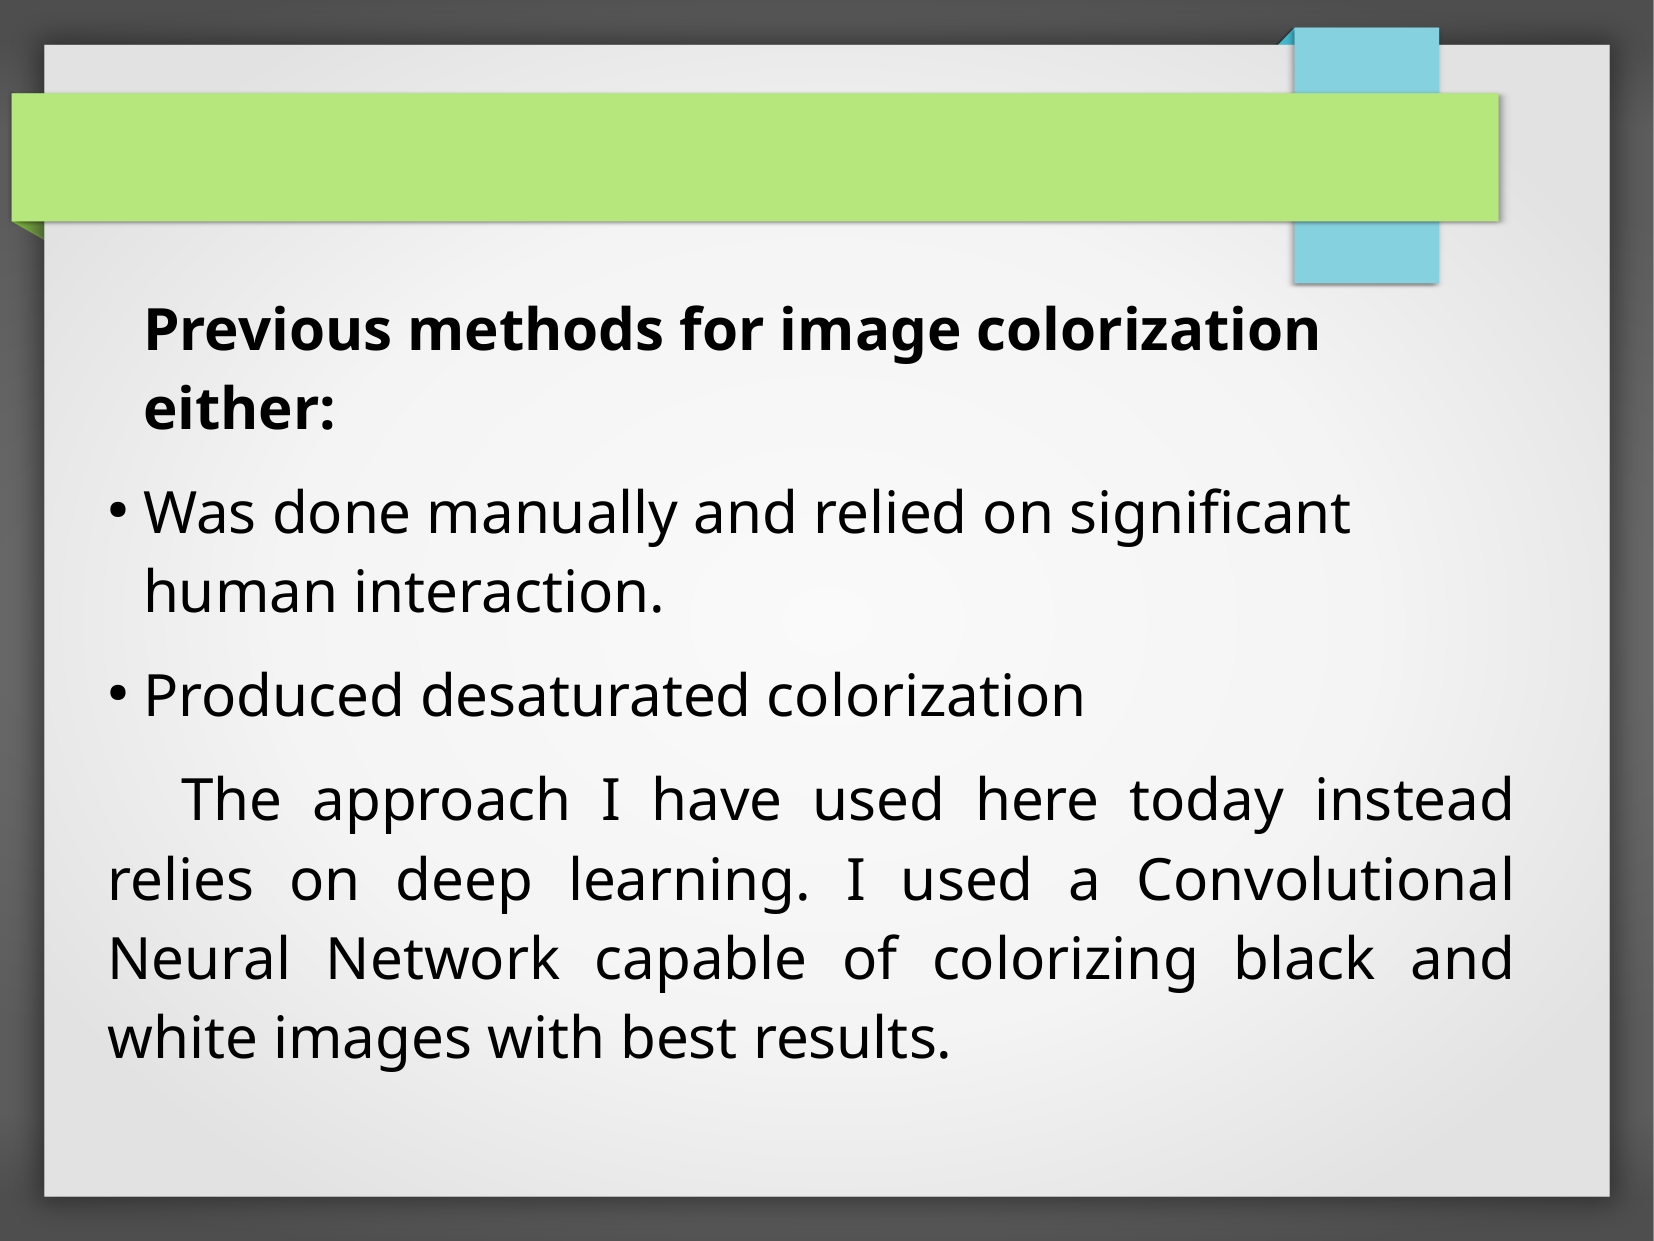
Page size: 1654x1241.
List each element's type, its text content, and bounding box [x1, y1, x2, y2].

text_box Previous methods for image colorization either: Was done manually and relied on significant human interaction. Produced desaturated colorization The approach I have used here today instead relies on deep learning. I used a Convolutional Neural Network capable of colorizing black and white images with best results. [92, 280, 1531, 1090]
picture [0, 0, 1654, 1241]
